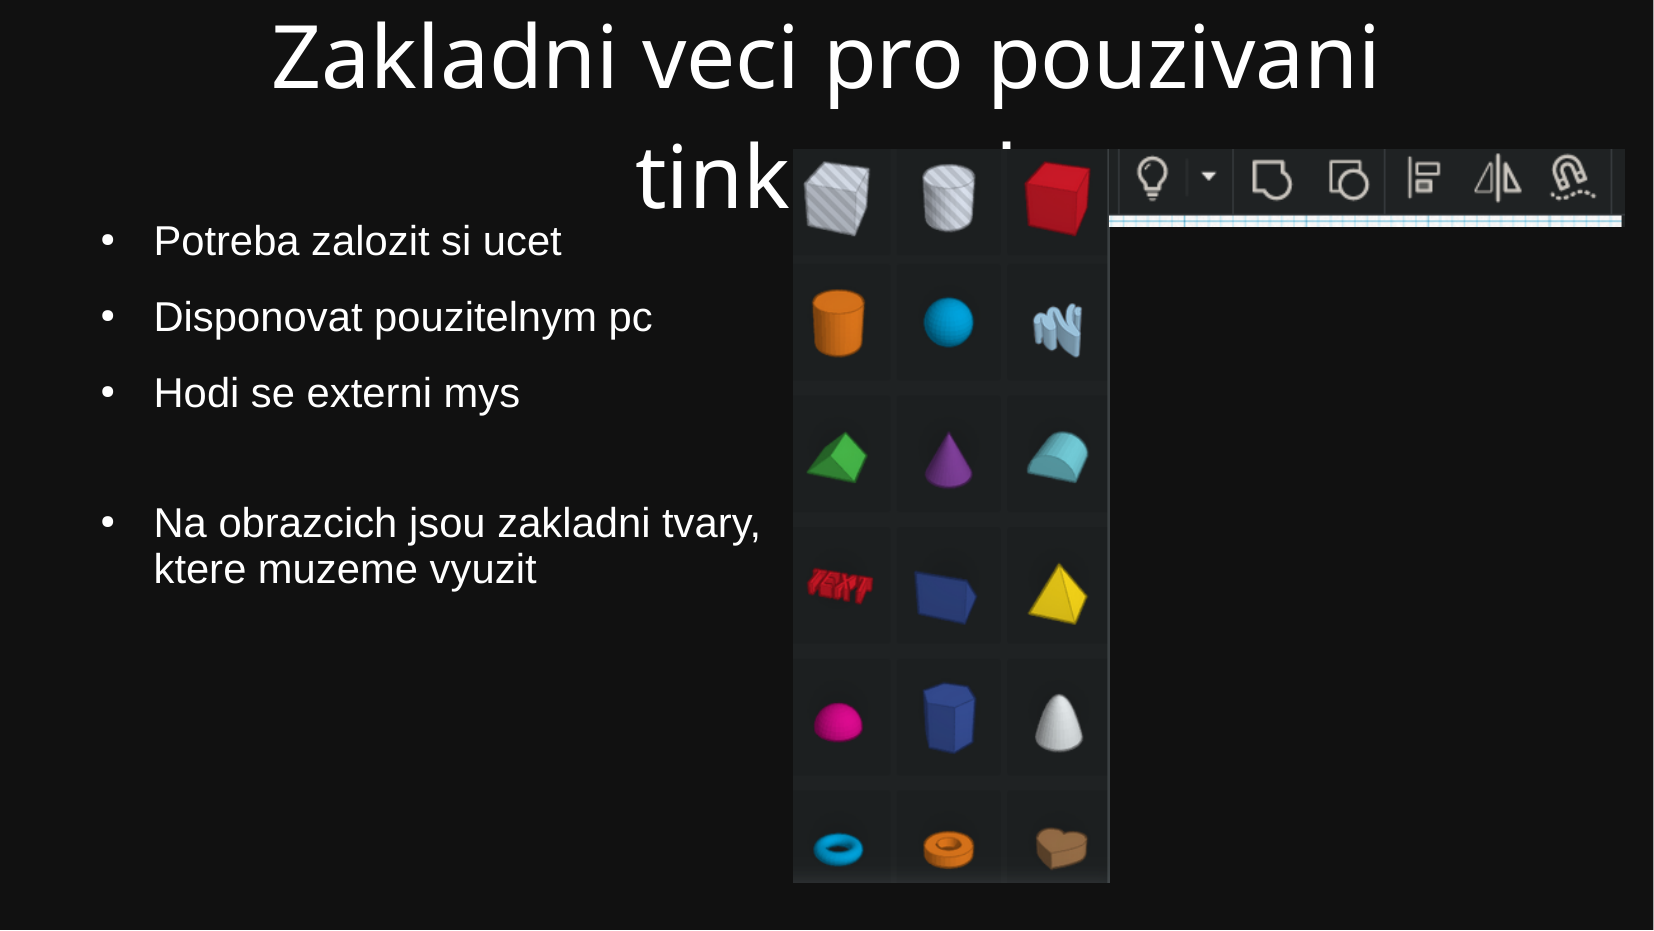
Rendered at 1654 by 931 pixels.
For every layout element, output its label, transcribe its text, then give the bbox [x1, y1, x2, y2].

list Potreba zalozit si ucet Disponovat pouzitelnym pc Hodi se externi mys [82, 217, 793, 475]
list Na obrazcich jsou zakladni tvary, ktere muzeme vyuzit [82, 499, 793, 757]
title Zakladni veci pro pouzivani tinkercad [82, 37, 1571, 193]
picture [793, 149, 1625, 883]
